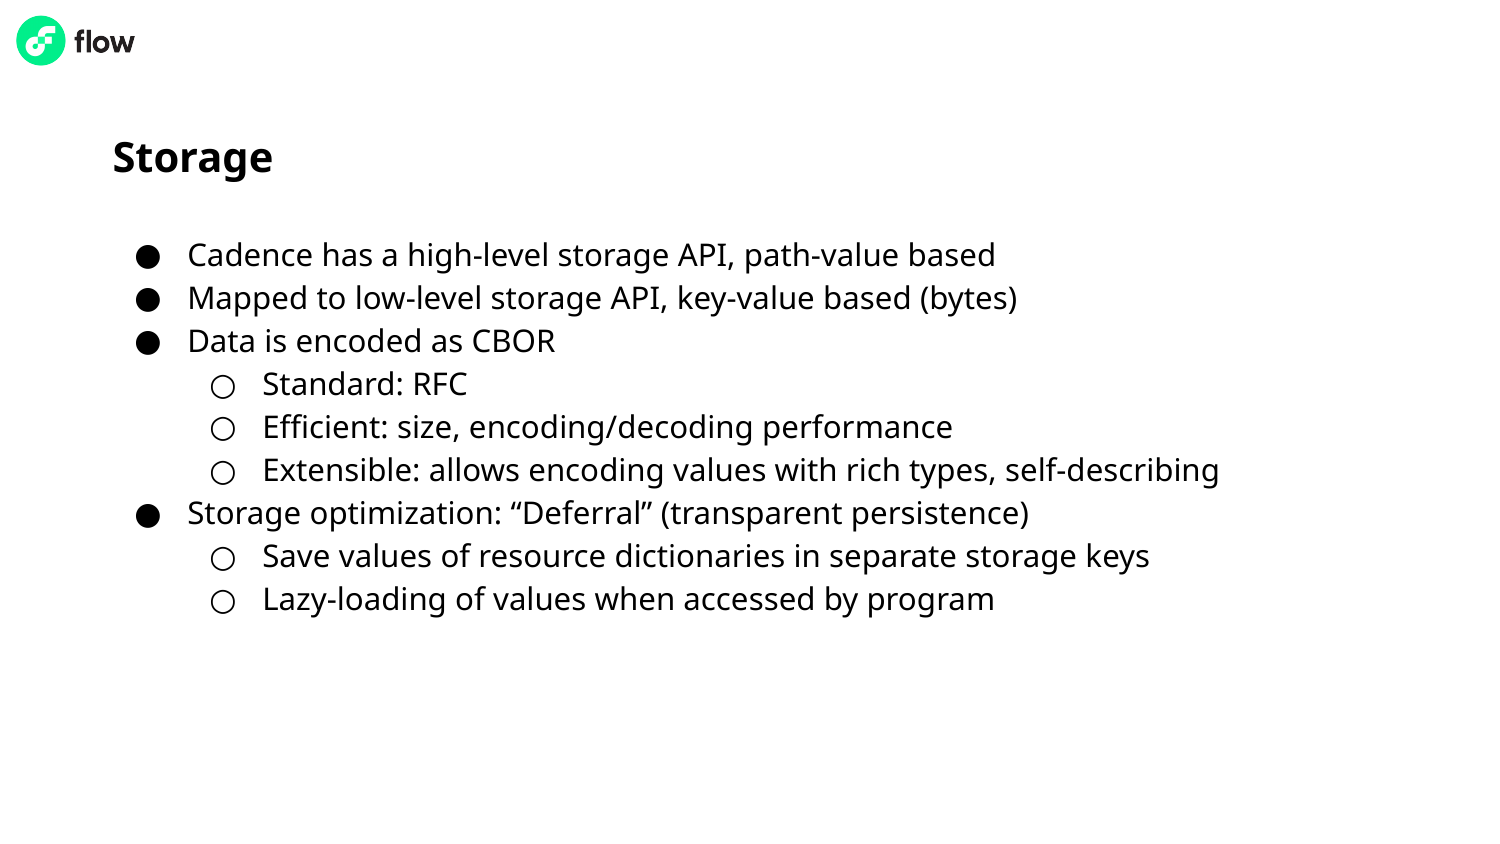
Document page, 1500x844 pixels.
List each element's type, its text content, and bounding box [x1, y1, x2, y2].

text_box Storage [97, 115, 820, 197]
picture [14, 14, 137, 67]
text_box Cadence has a high-level storage API, path-value based Mapped to low-level storage API, key-value based (bytes) Data is encoded as CBOR Standard: RFC Efficient: size, encoding/decoding performance Extensible: allows encoding values with rich types, self-describing Storage optimization: “Deferral” (transparent persistence) Save values of resource dictionaries in separate storage keys Lazy-loading of values when accessed by program [97, 214, 1409, 777]
